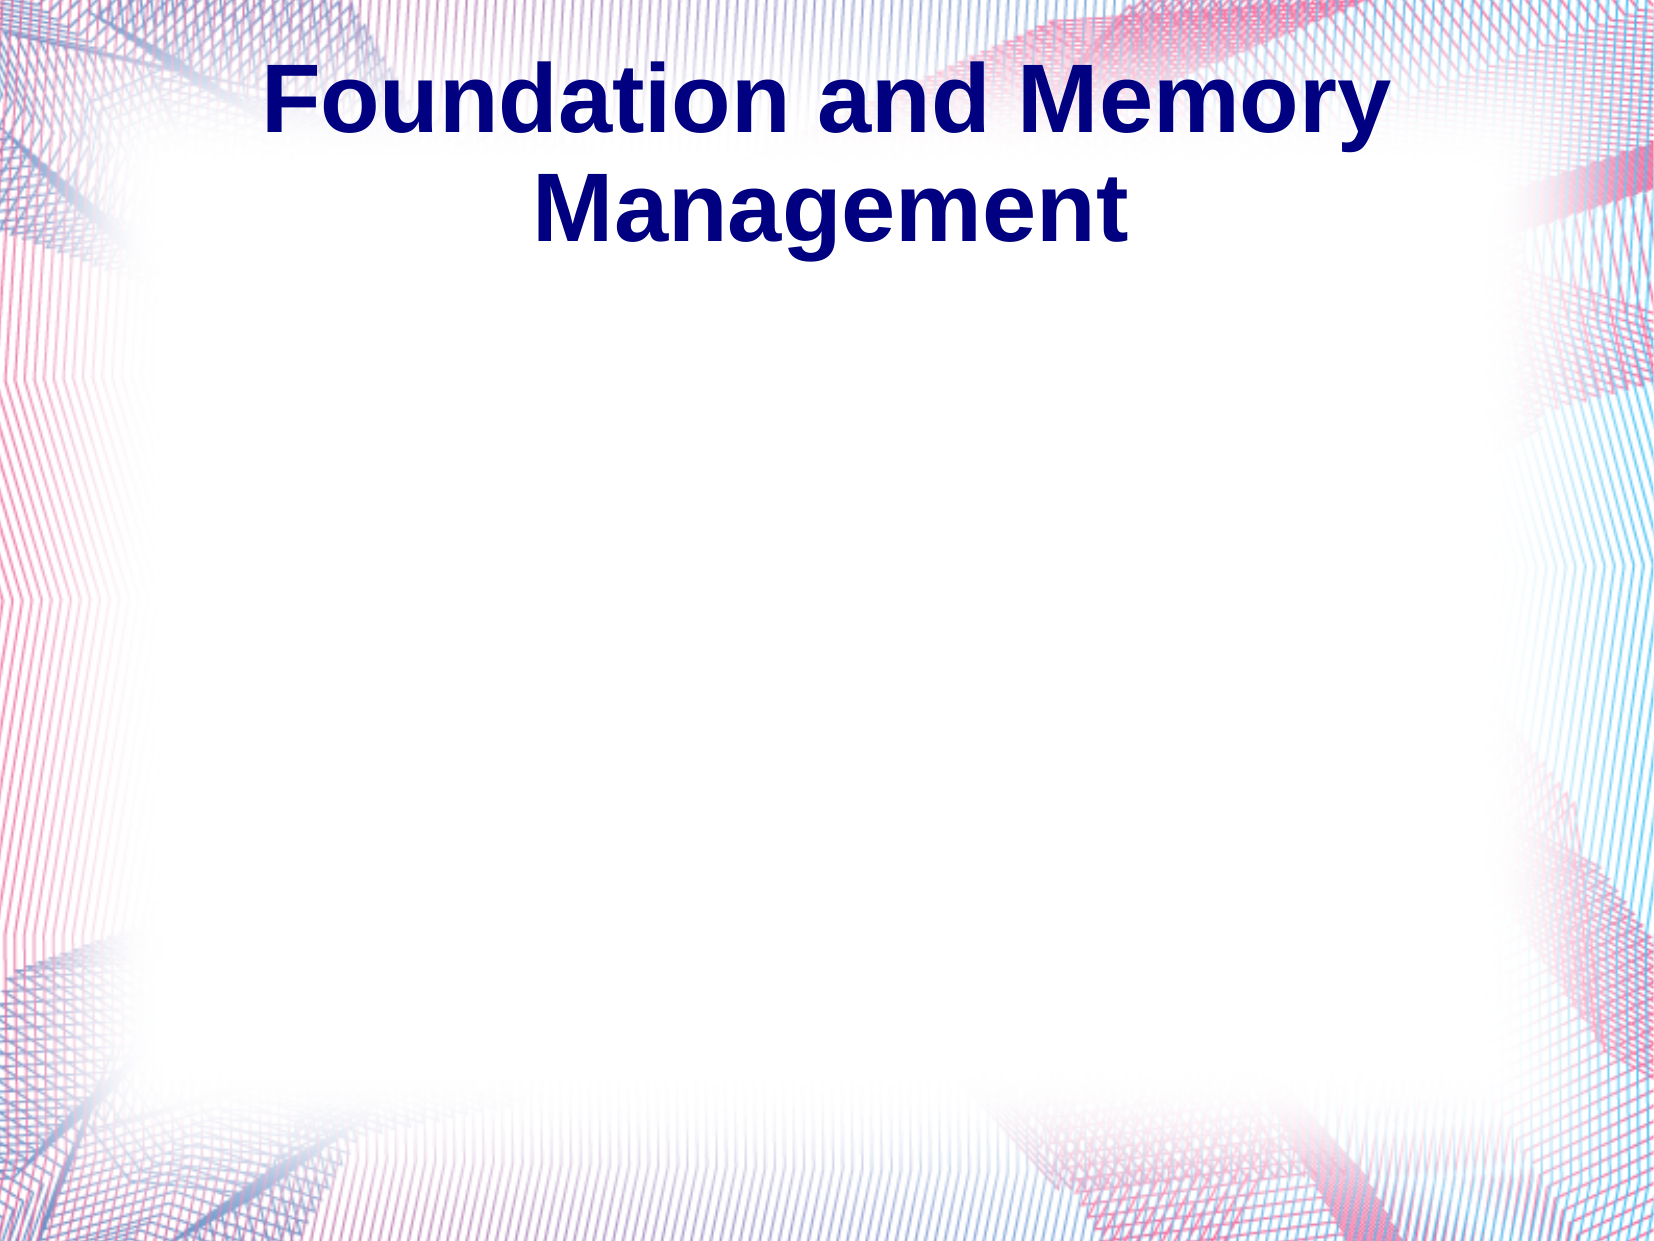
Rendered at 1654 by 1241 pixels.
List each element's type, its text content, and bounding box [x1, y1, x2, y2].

title Foundation and Memory Management [82, 43, 1571, 263]
picture [0, 0, 1654, 1241]
